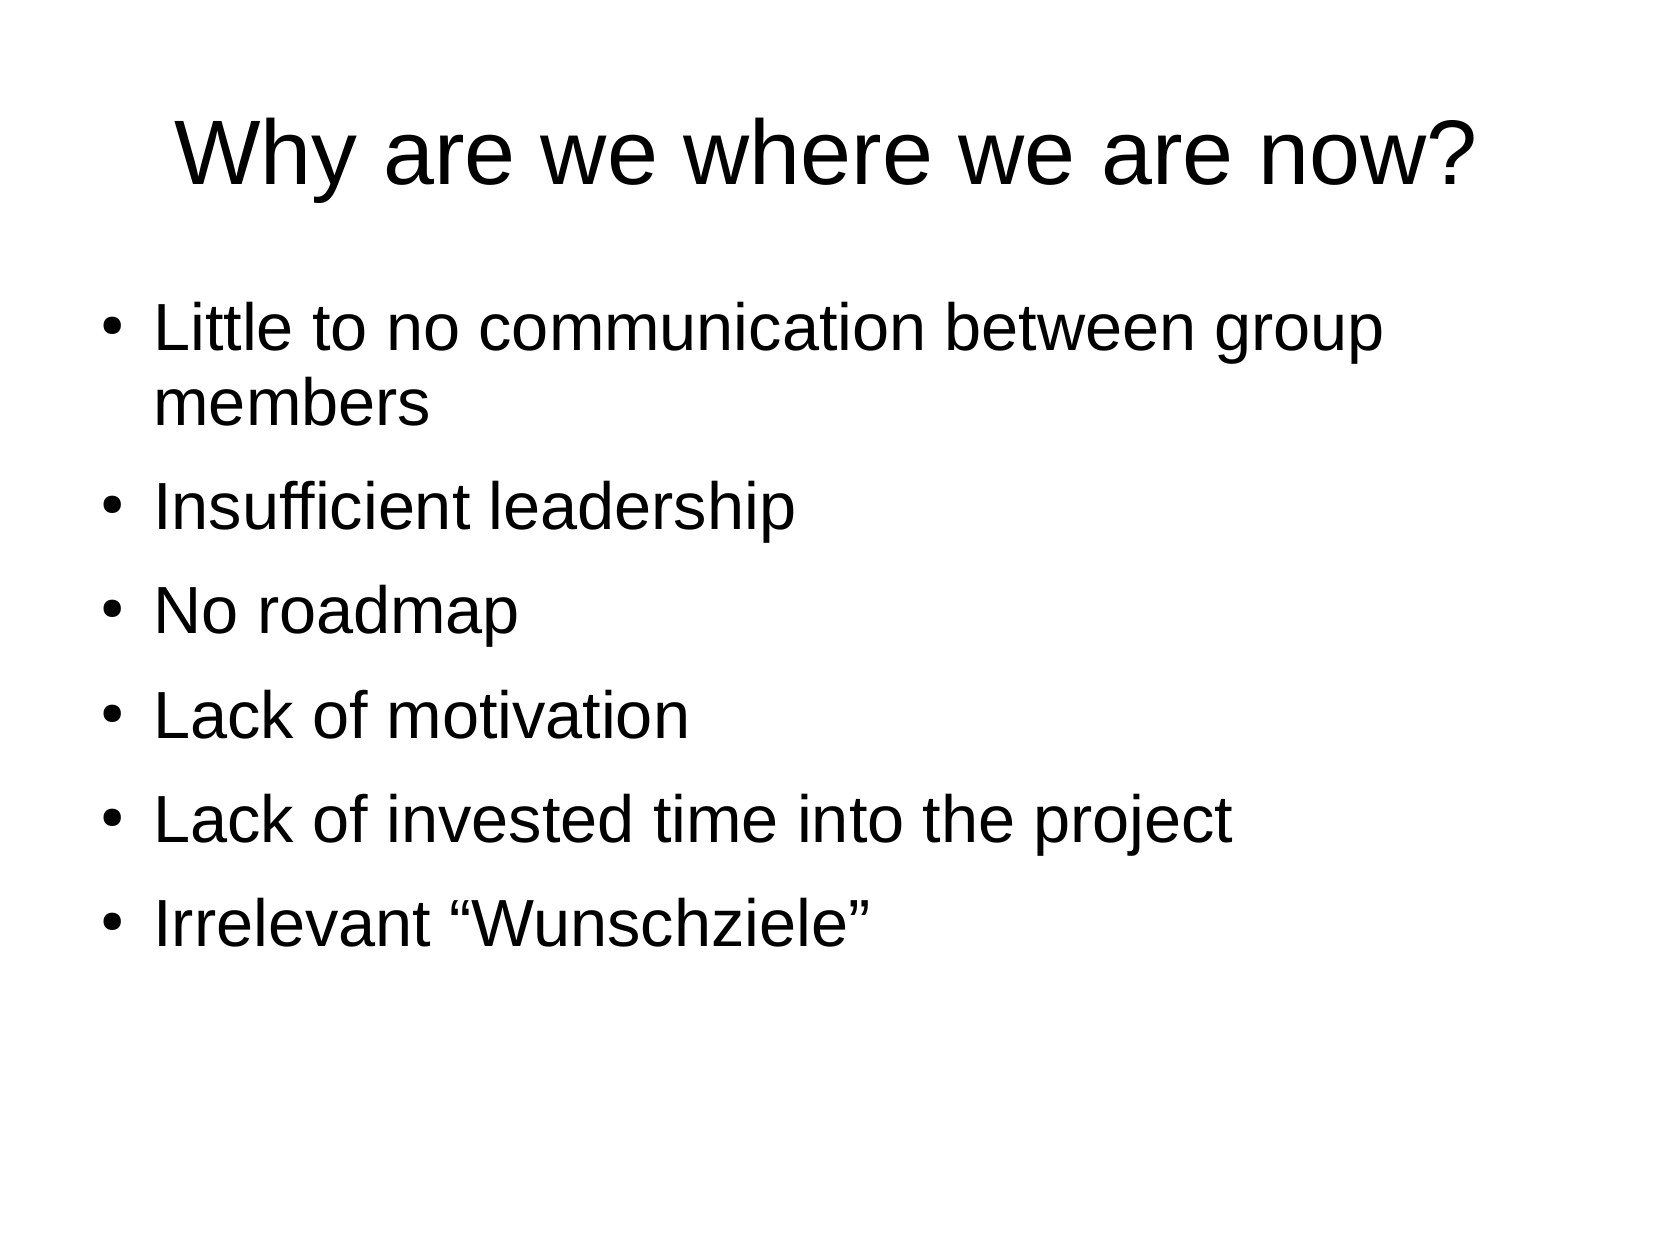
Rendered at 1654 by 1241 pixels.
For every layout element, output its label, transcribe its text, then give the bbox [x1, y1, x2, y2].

list Little to no communication between group members Insufficient leadership No roadmap Lack of motivation Lack of invested time into the project Irrelevant “Wunschziele” [82, 290, 1571, 1010]
title Why are we where we are now? [82, 49, 1571, 257]
